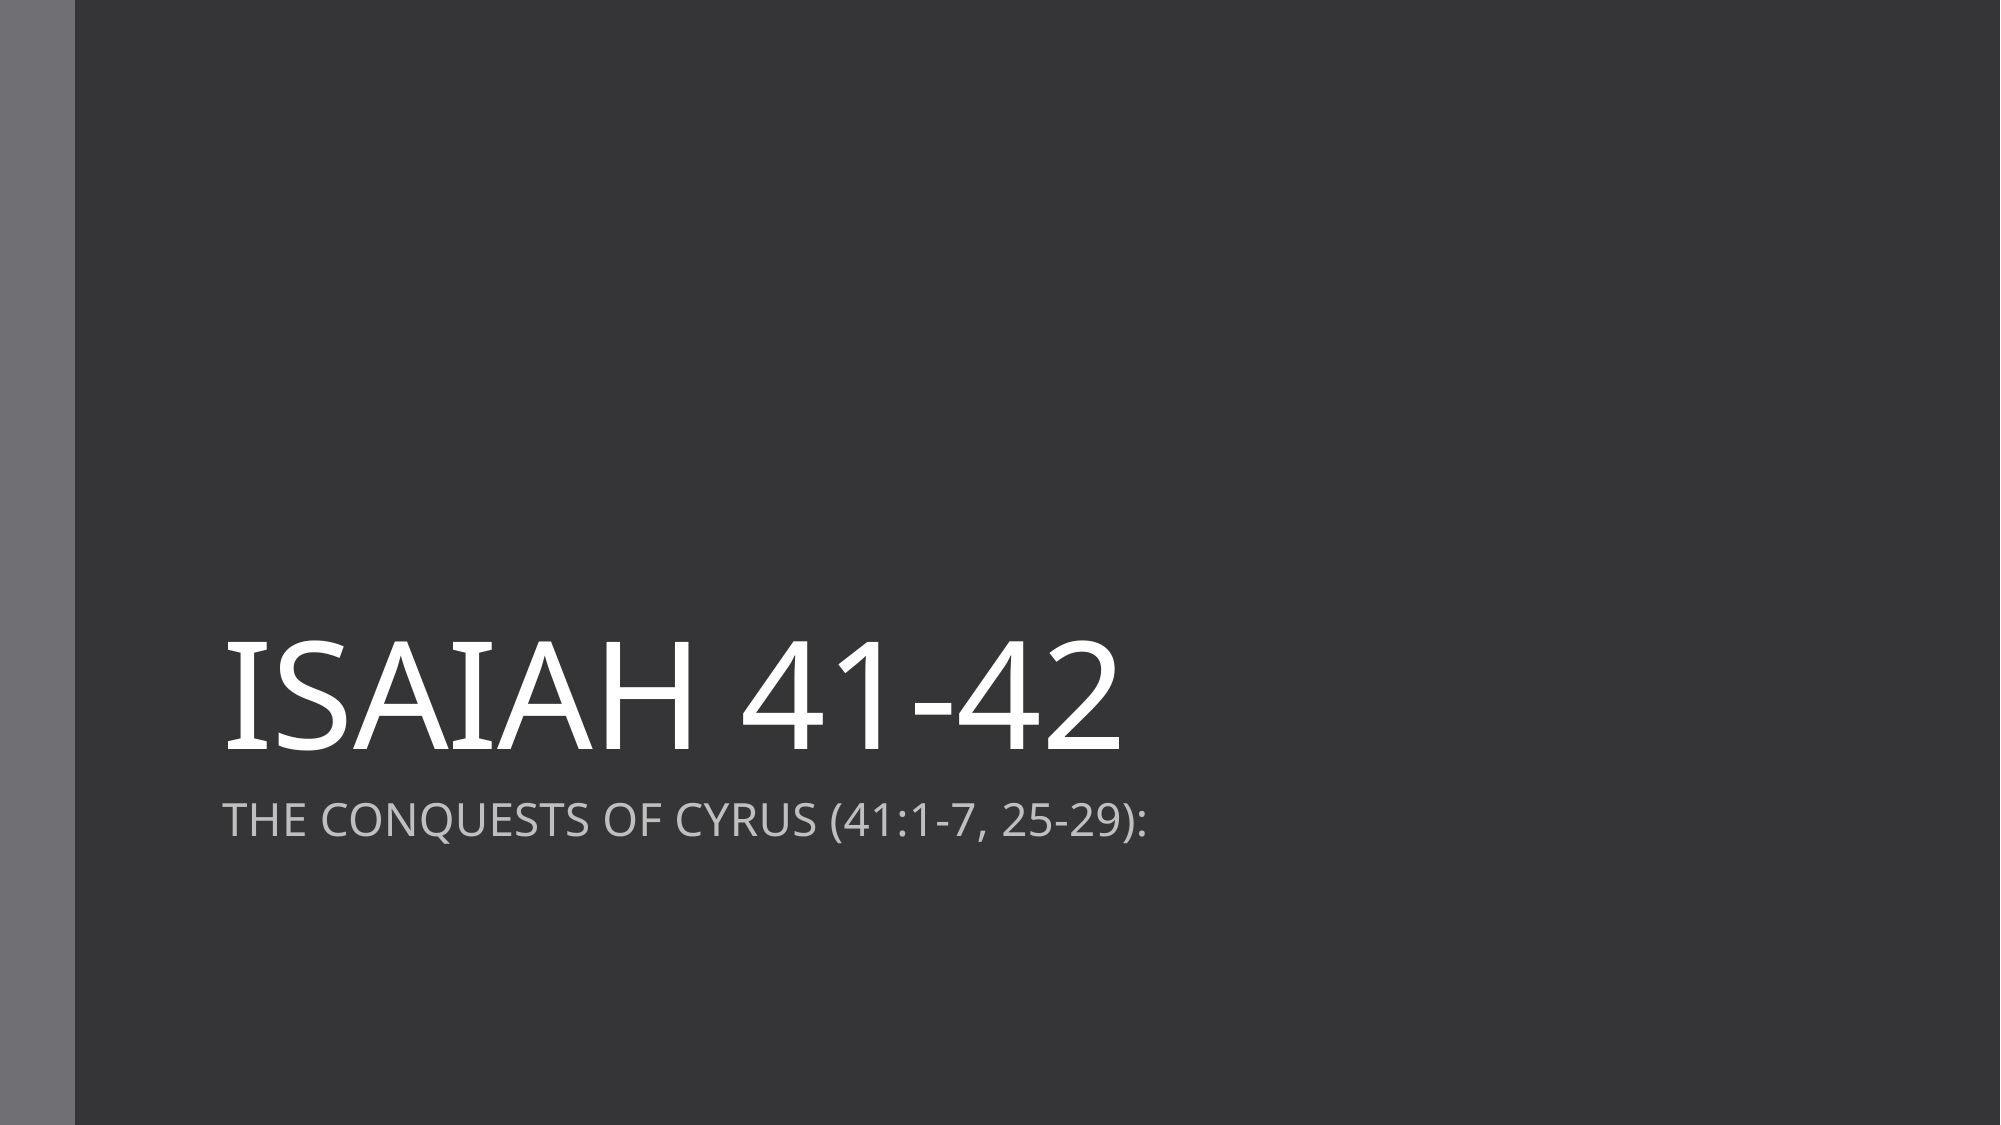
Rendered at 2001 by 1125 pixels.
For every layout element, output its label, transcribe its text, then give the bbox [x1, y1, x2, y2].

subtitle THE CONQUESTS OF CYRUS (41:1-7, 25-29): [206, 787, 1752, 1066]
title ISAIAH 41-42 [206, 124, 1752, 787]
